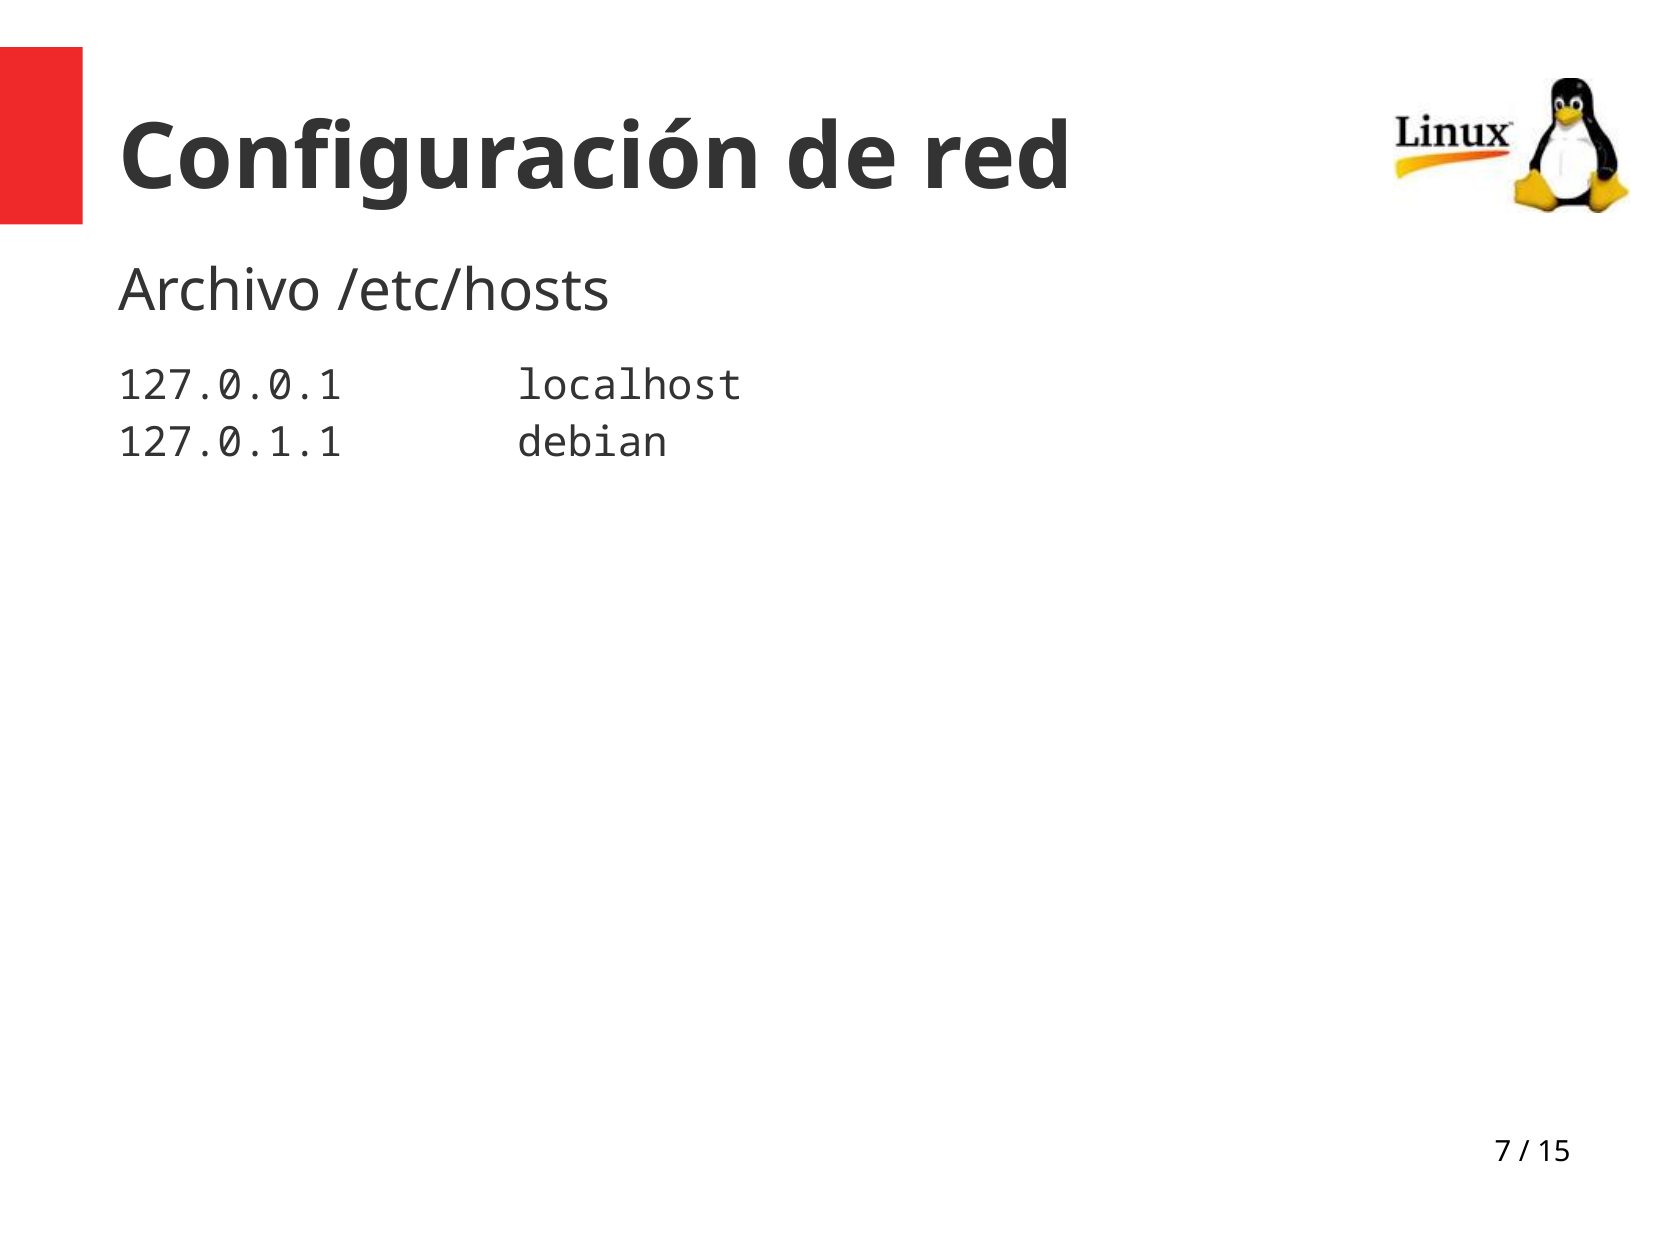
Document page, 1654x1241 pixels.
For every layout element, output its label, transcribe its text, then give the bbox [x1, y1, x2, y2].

picture [1393, 78, 1630, 213]
list 127.0.0.1 localhost 127.0.1.1 debian [117, 354, 1535, 1074]
list Archivo /etc/hosts [118, 248, 1536, 343]
title Configuración de red [118, 49, 1571, 257]
